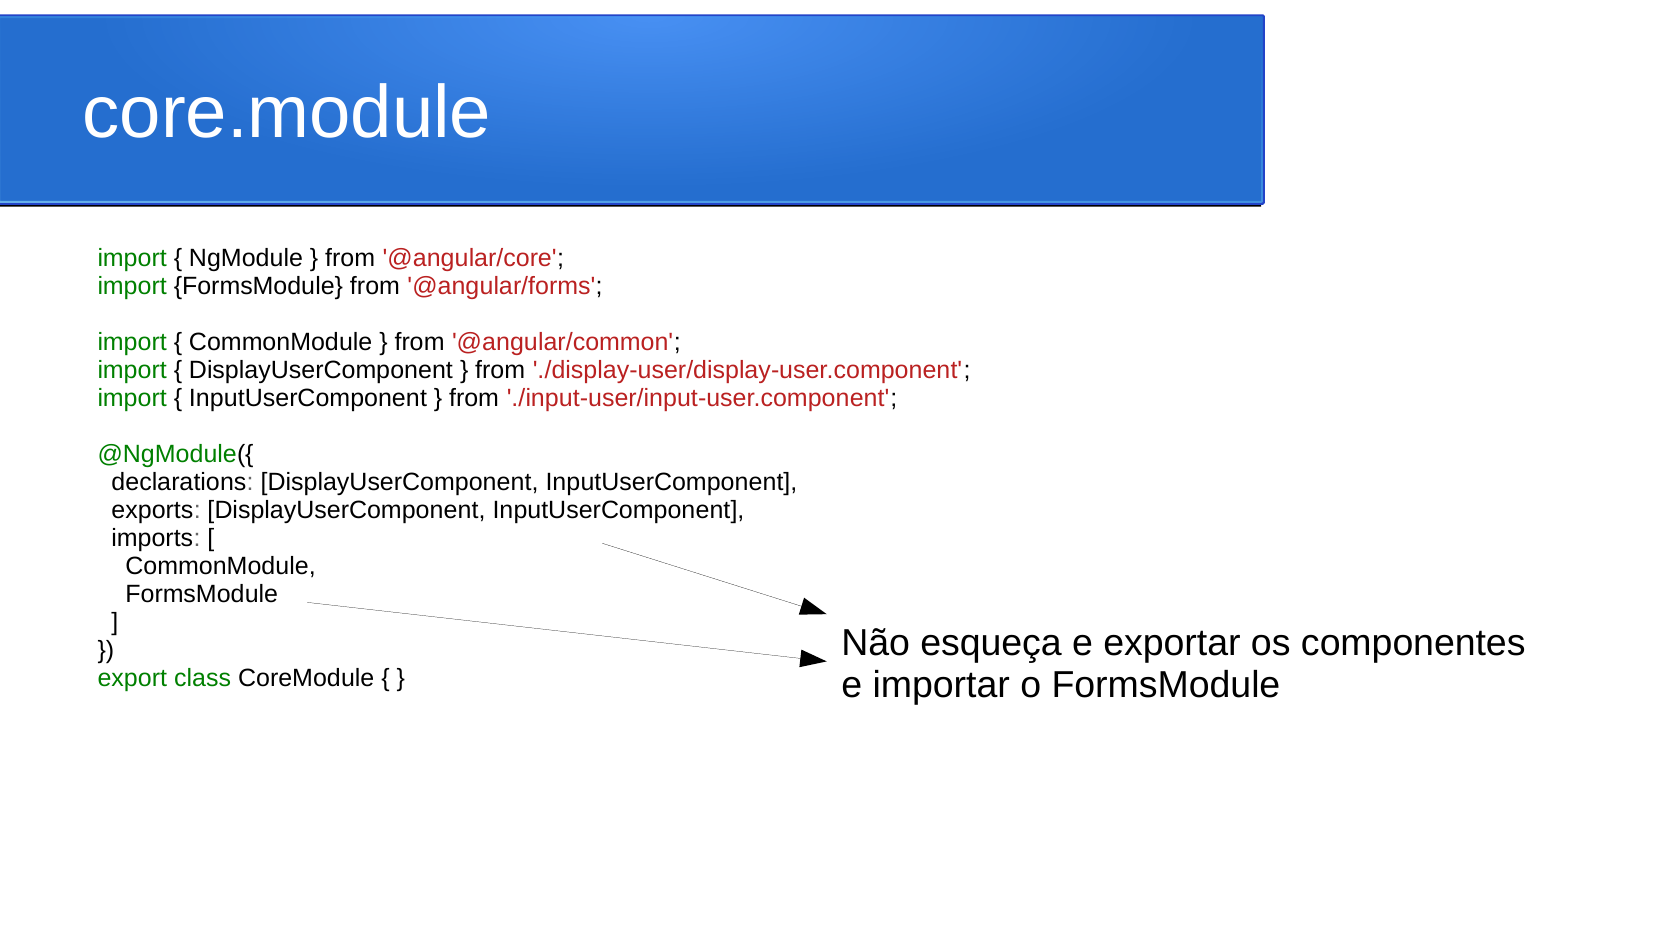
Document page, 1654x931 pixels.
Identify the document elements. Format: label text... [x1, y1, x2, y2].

text_box import { NgModule } from '@angular/core'; import {FormsModule} from '@angular/forms'; import { CommonModule } from '@angular/common'; import { DisplayUserComponent } from './display-user/display-user.component'; import { InputUserComponent } from './input-user/input-user.component'; @NgModule({ declarations: [DisplayUserComponent, InputUserComponent], exports: [DisplayUserComponent, InputUserComponent], imports: [ CommonModule, FormsModule ] }) export class CoreModule { } [82, 236, 986, 727]
title core.module [82, 35, 1235, 189]
text_box Não esqueça e exportar os componentes e importar o FormsModule [826, 614, 1541, 713]
